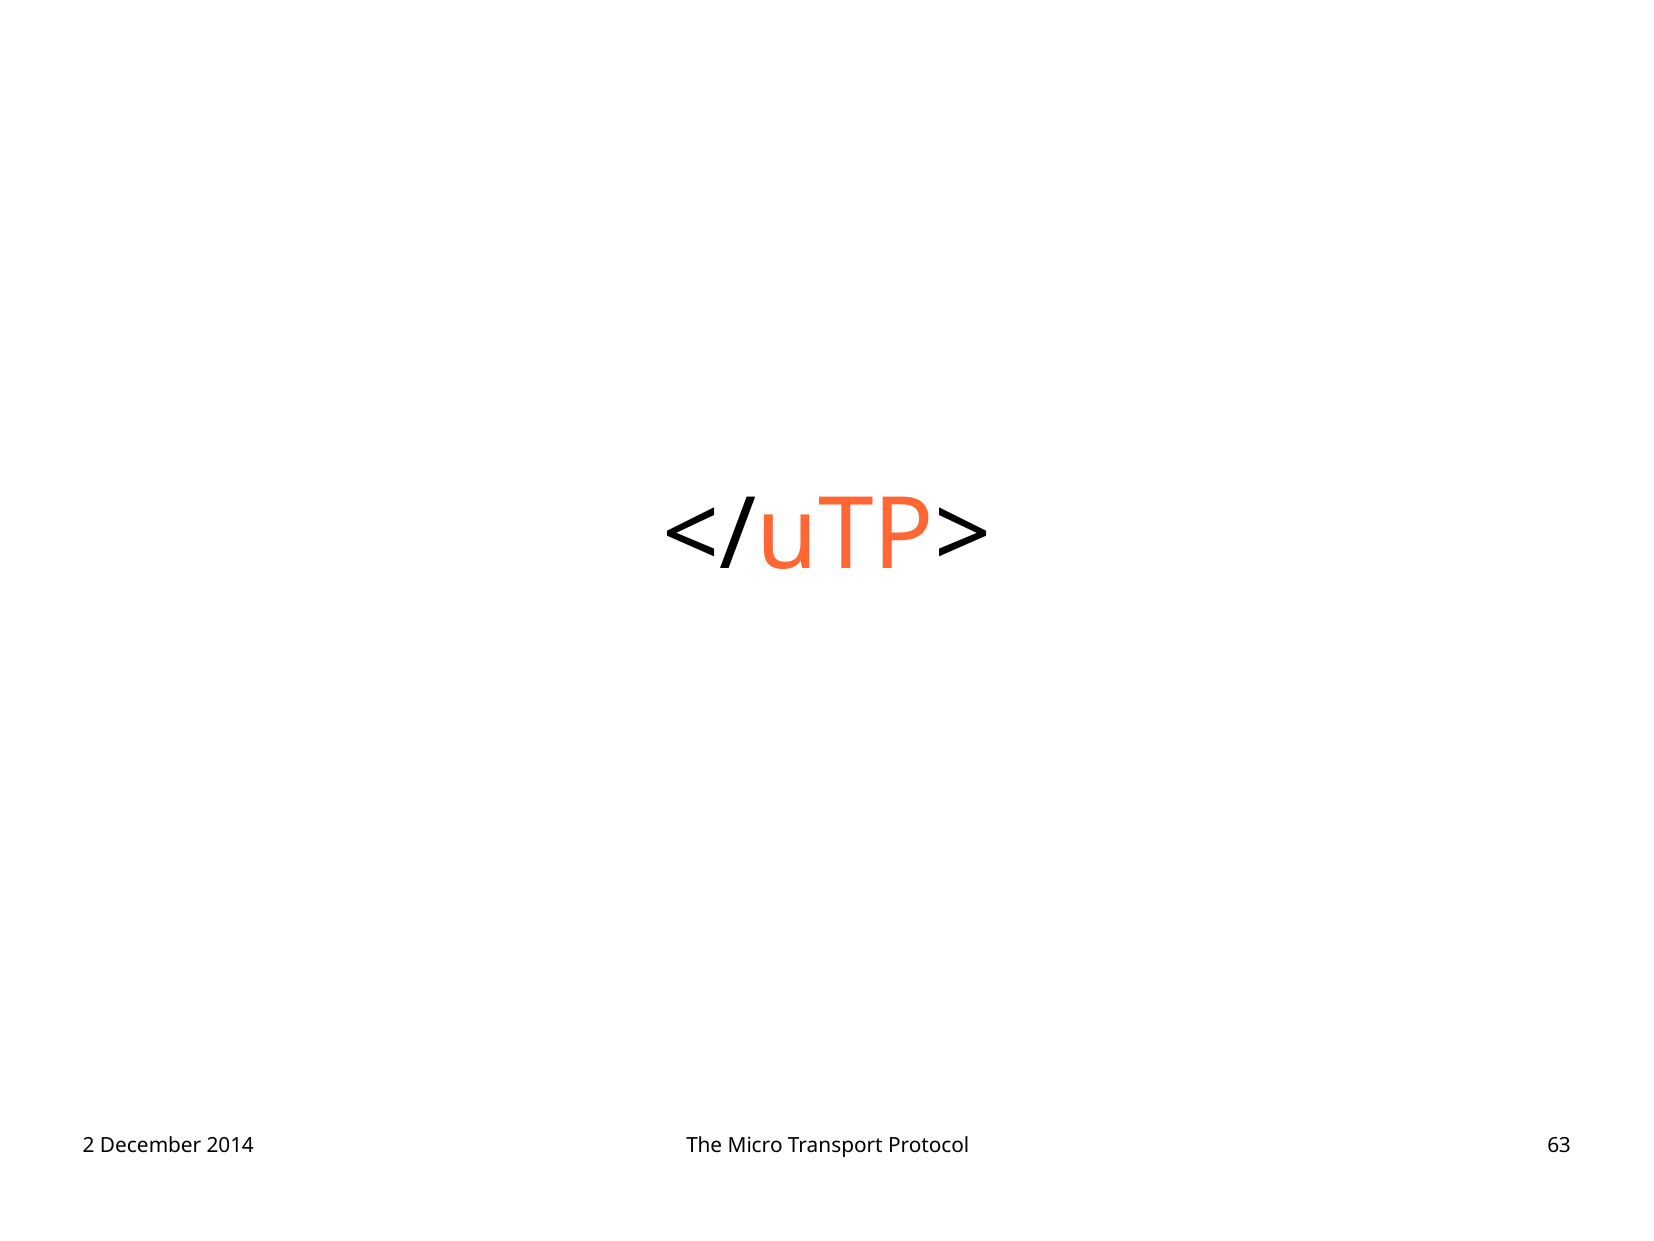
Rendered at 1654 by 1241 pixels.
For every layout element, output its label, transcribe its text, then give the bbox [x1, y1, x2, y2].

subtitle </uTP> [82, 49, 1571, 1010]
